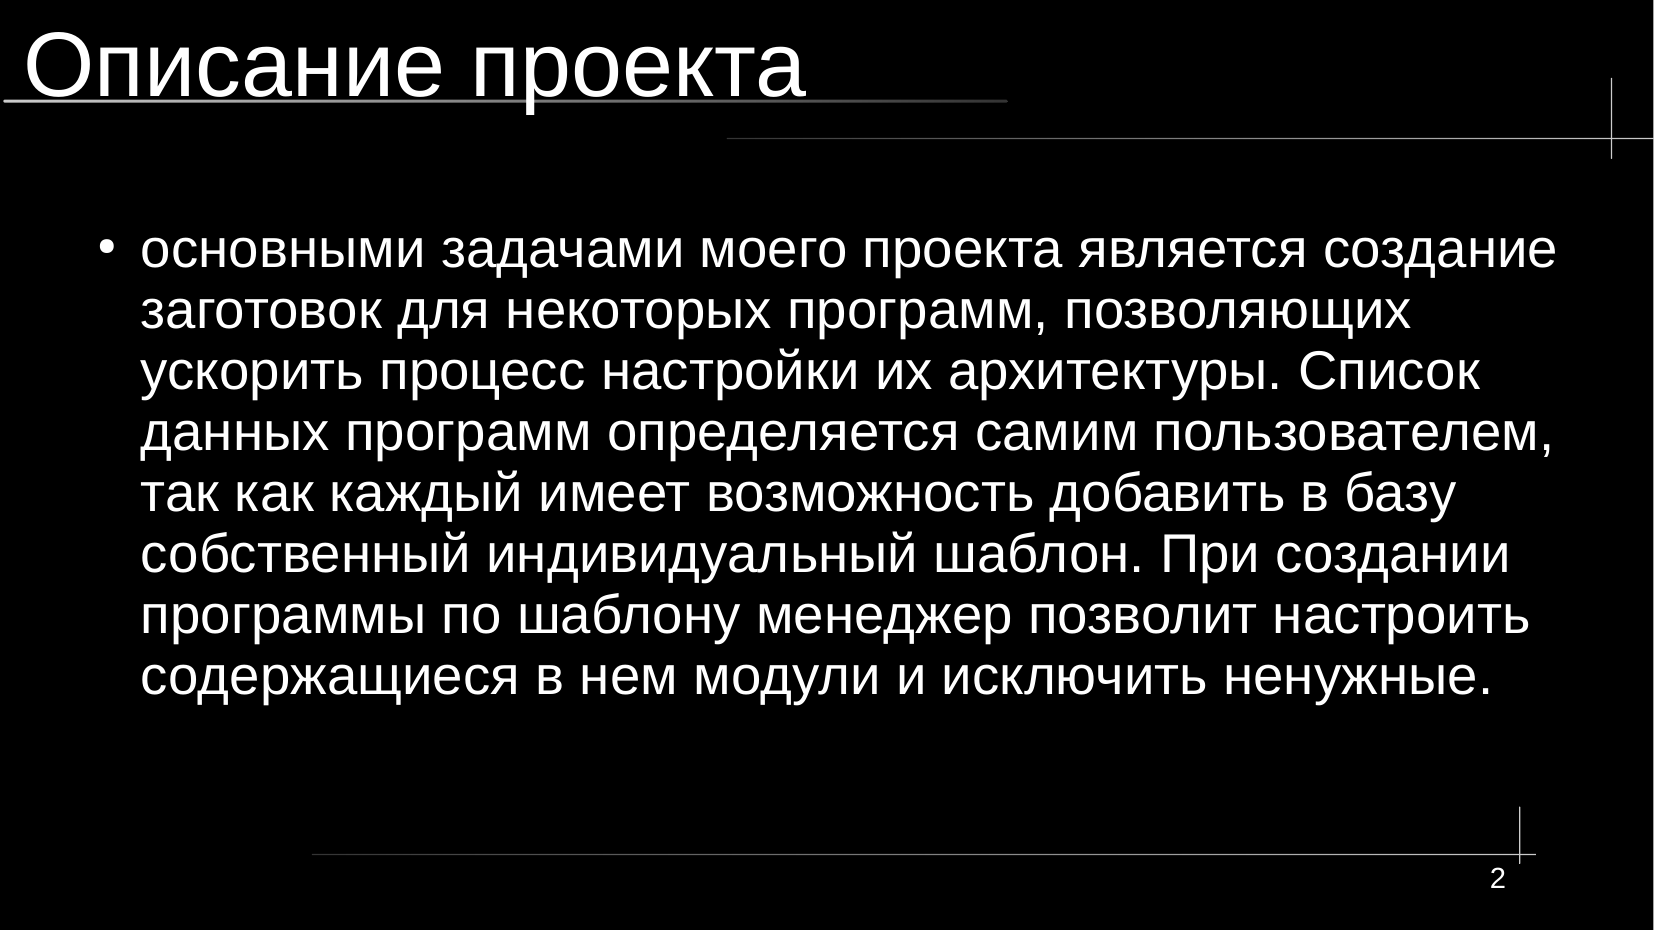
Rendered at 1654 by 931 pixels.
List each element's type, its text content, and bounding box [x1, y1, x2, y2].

list основными задачами моего проекта является создание заготовок для некоторых программ, позволяющих ускорить процесс настройки их архитектуры. Список данных программ определяется самим пользователем, так как каждый имеет возможность добавить в базу собственный индивидуальный шаблон. При создании программы по шаблону менеджер позволит настроить содержащиеся в нем модули и исключить ненужные. [82, 217, 1571, 758]
title Описание проекта [23, 11, 1589, 119]
